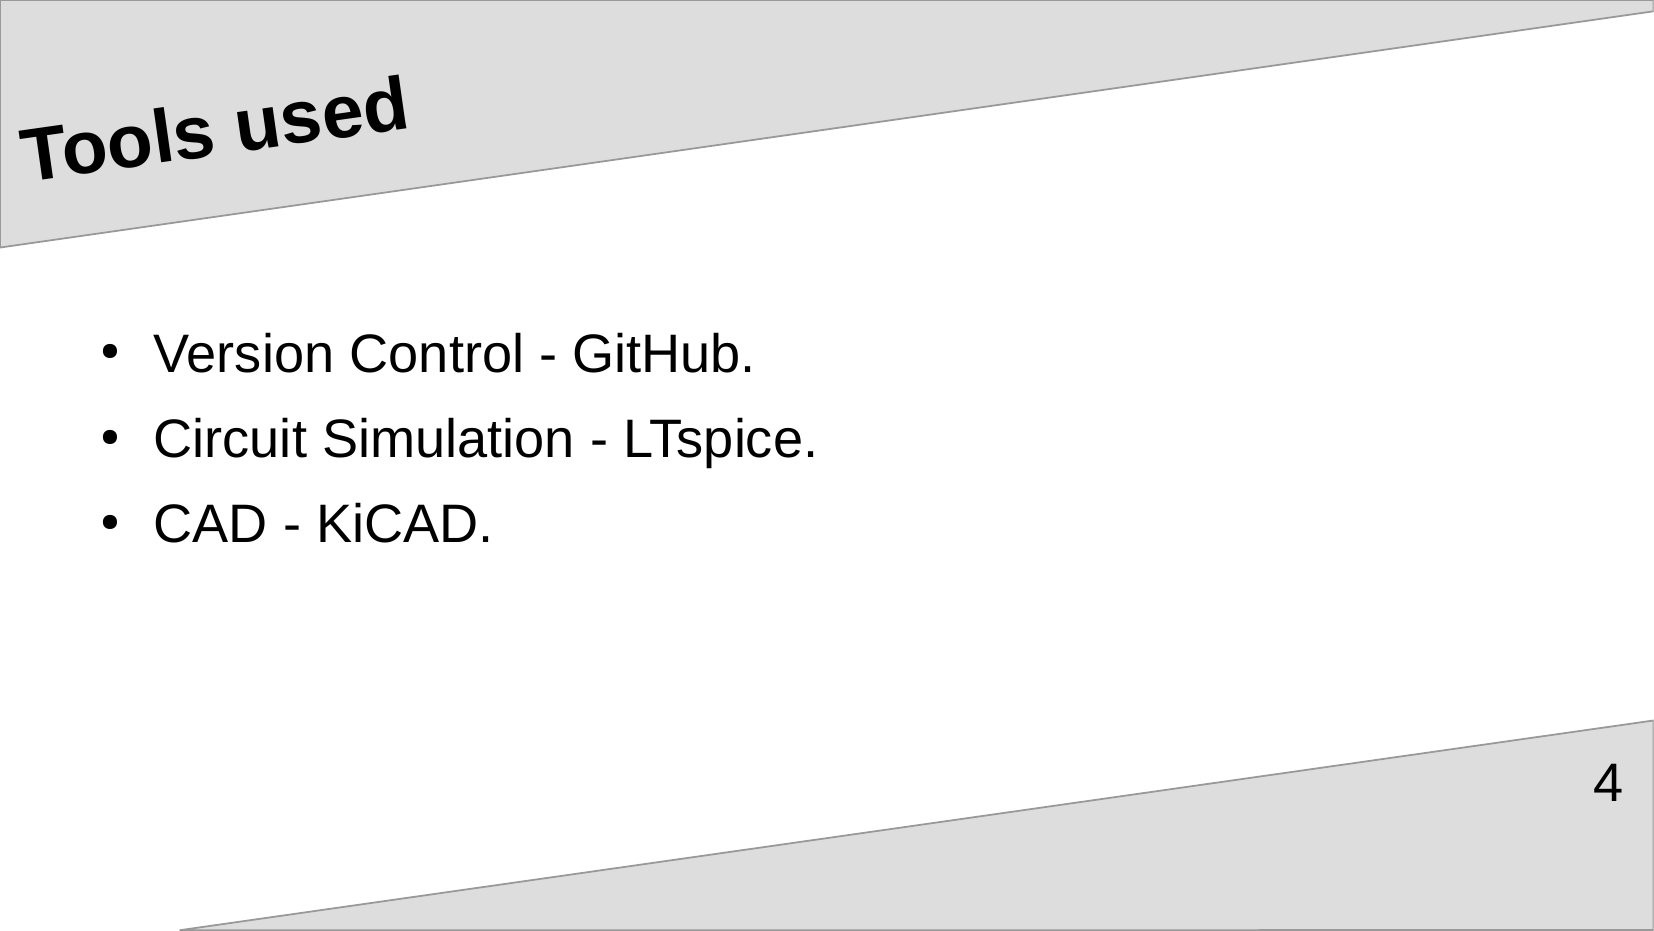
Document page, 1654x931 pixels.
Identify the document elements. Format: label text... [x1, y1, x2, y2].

list Version Control - GitHub. Circuit Simulation - LTspice. CAD - KiCAD. [82, 323, 1571, 863]
title Tools used [11, 0, 1495, 235]
